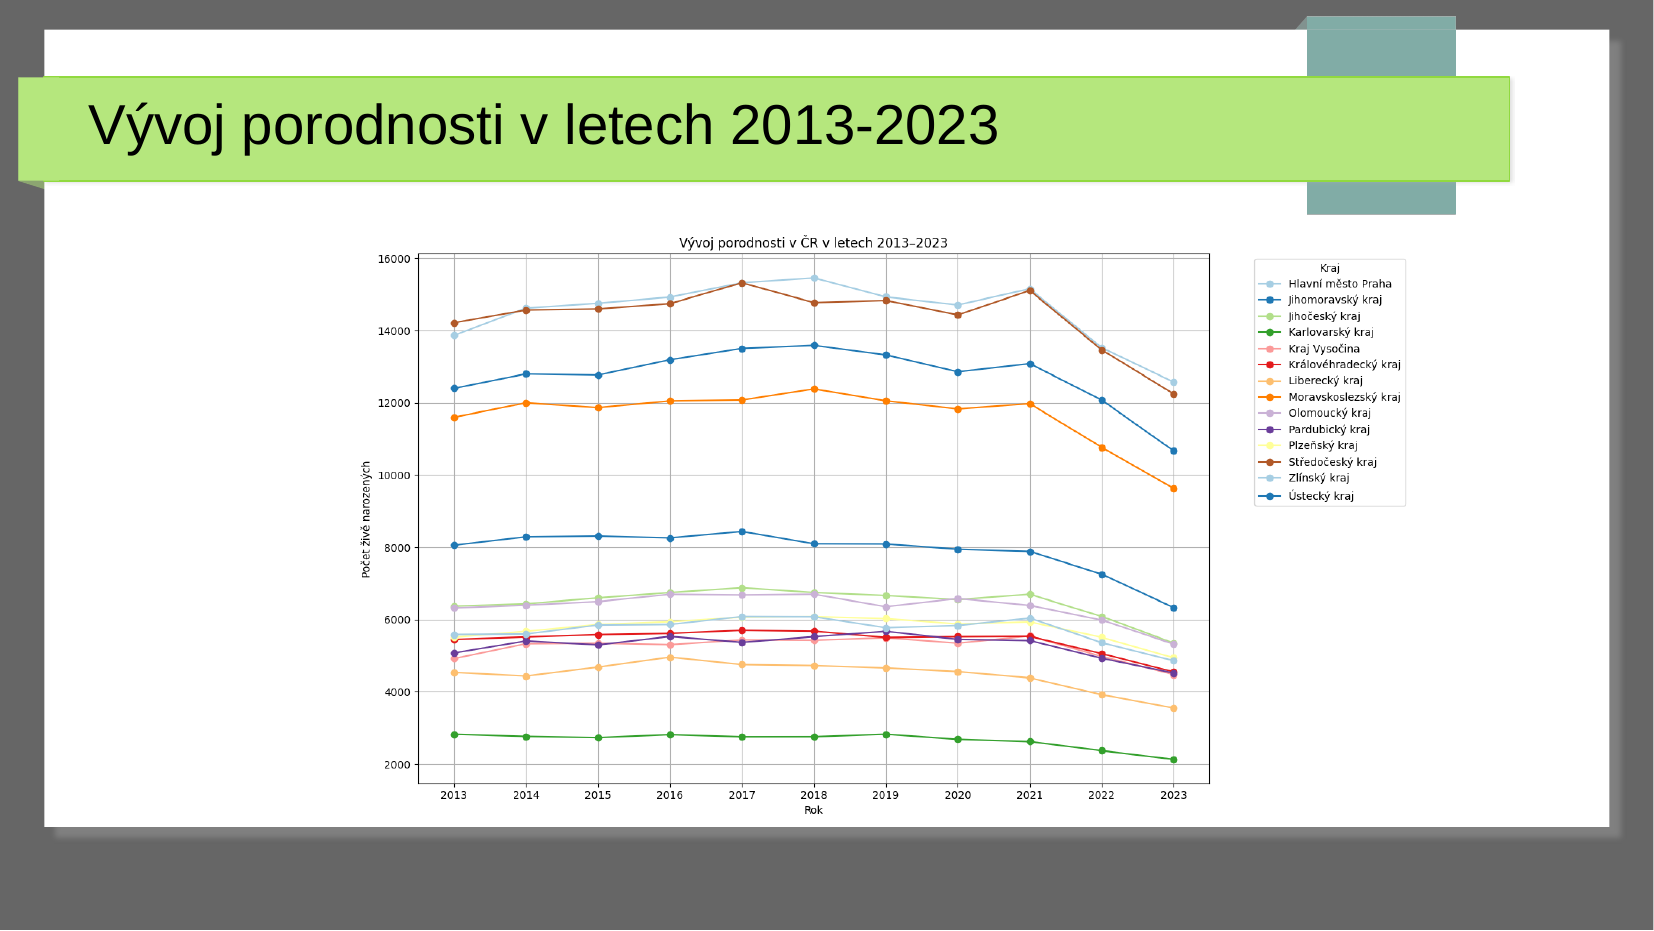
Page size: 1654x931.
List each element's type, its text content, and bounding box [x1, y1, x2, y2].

picture [350, 223, 1418, 827]
title Vývoj porodnosti v letech 2013-2023 [88, 73, 1506, 178]
